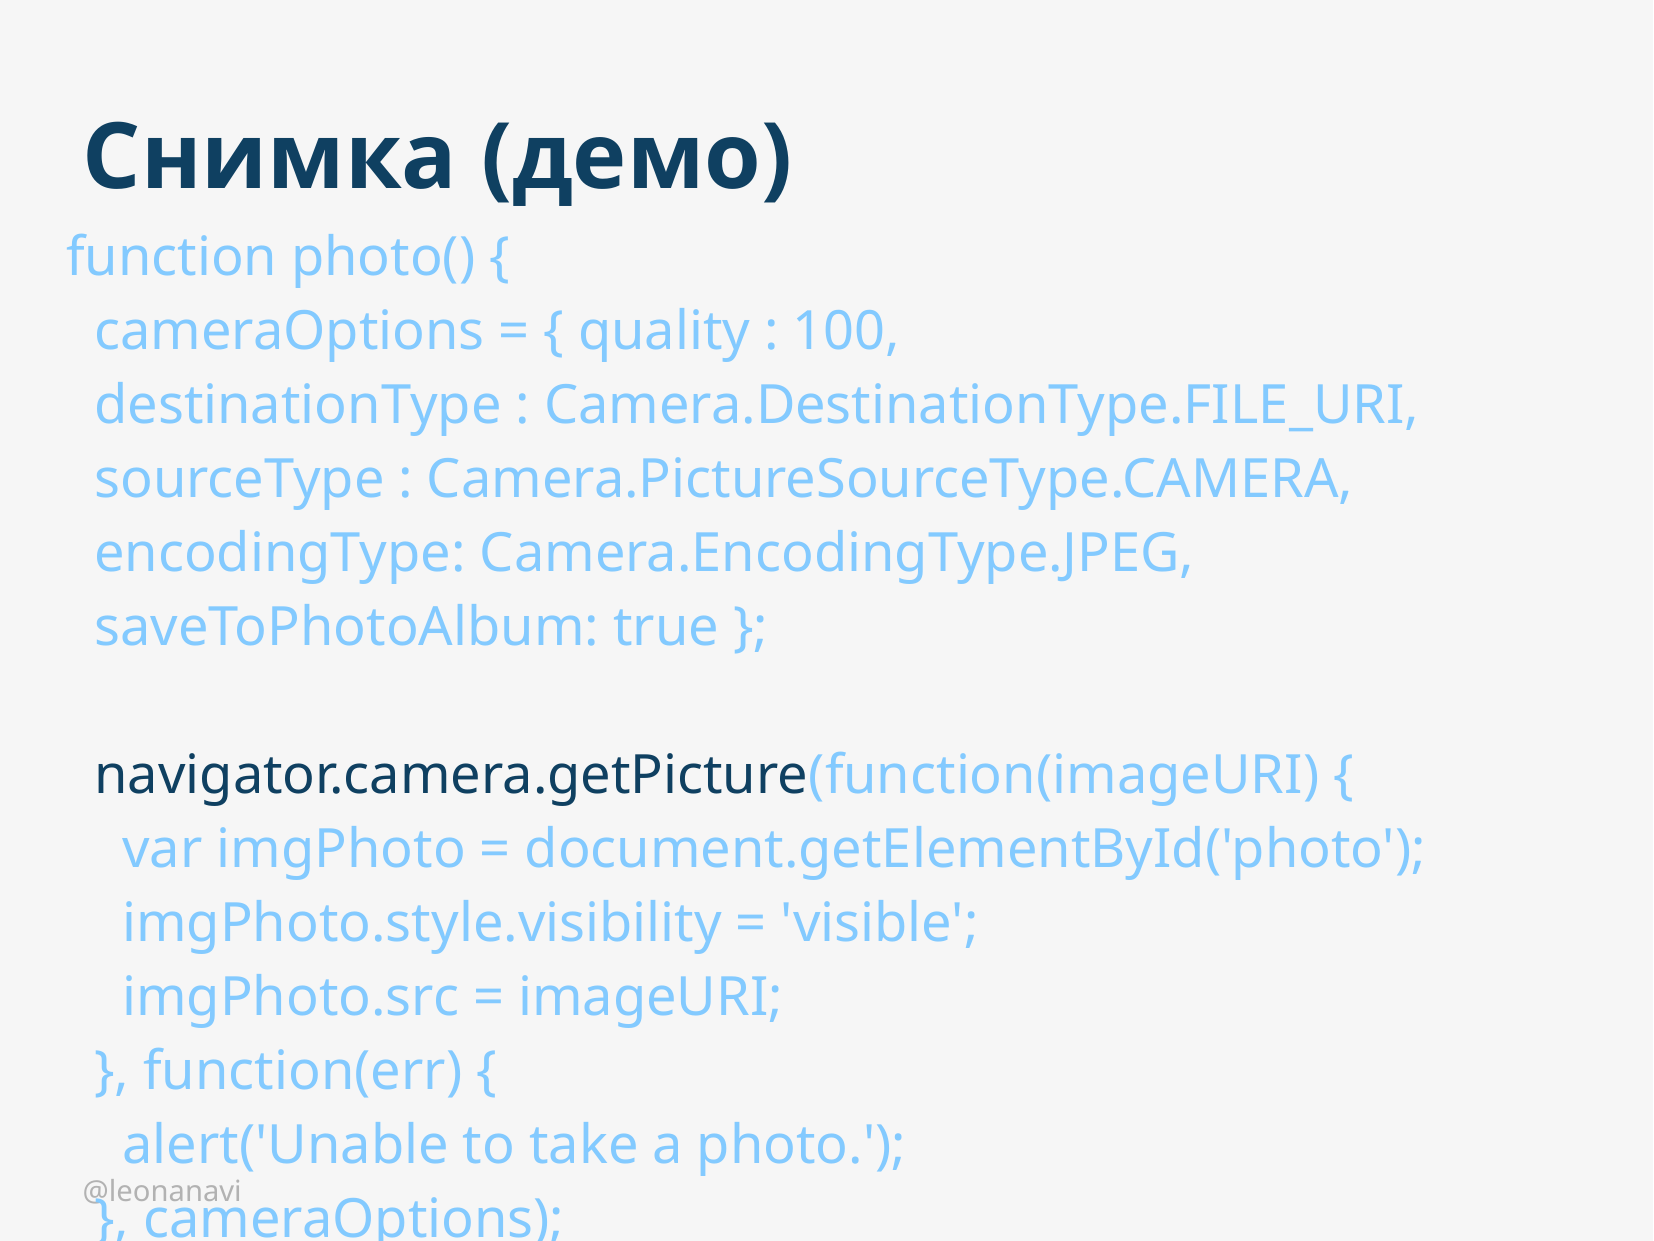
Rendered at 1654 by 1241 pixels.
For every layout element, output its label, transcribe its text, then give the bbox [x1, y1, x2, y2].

title Снимка (демо) [82, 49, 1571, 210]
text_box function photo() { cameraOptions = { quality : 100, destinationType : Camera.DestinationType.FILE_URI, sourceType : Camera.PictureSourceType.CAMERA, encodingType: Camera.EncodingType.JPEG, saveToPhotoAlbum: true }; navigator.camera.getPicture(function(imageURI) { var imgPhoto = document.getElementById('photo'); imgPhoto.style.visibility = 'visible'; imgPhoto.src = imageURI; }, function(err) { alert('Unable to take a photo.'); }, cameraOptions); } [23, 210, 1630, 1237]
